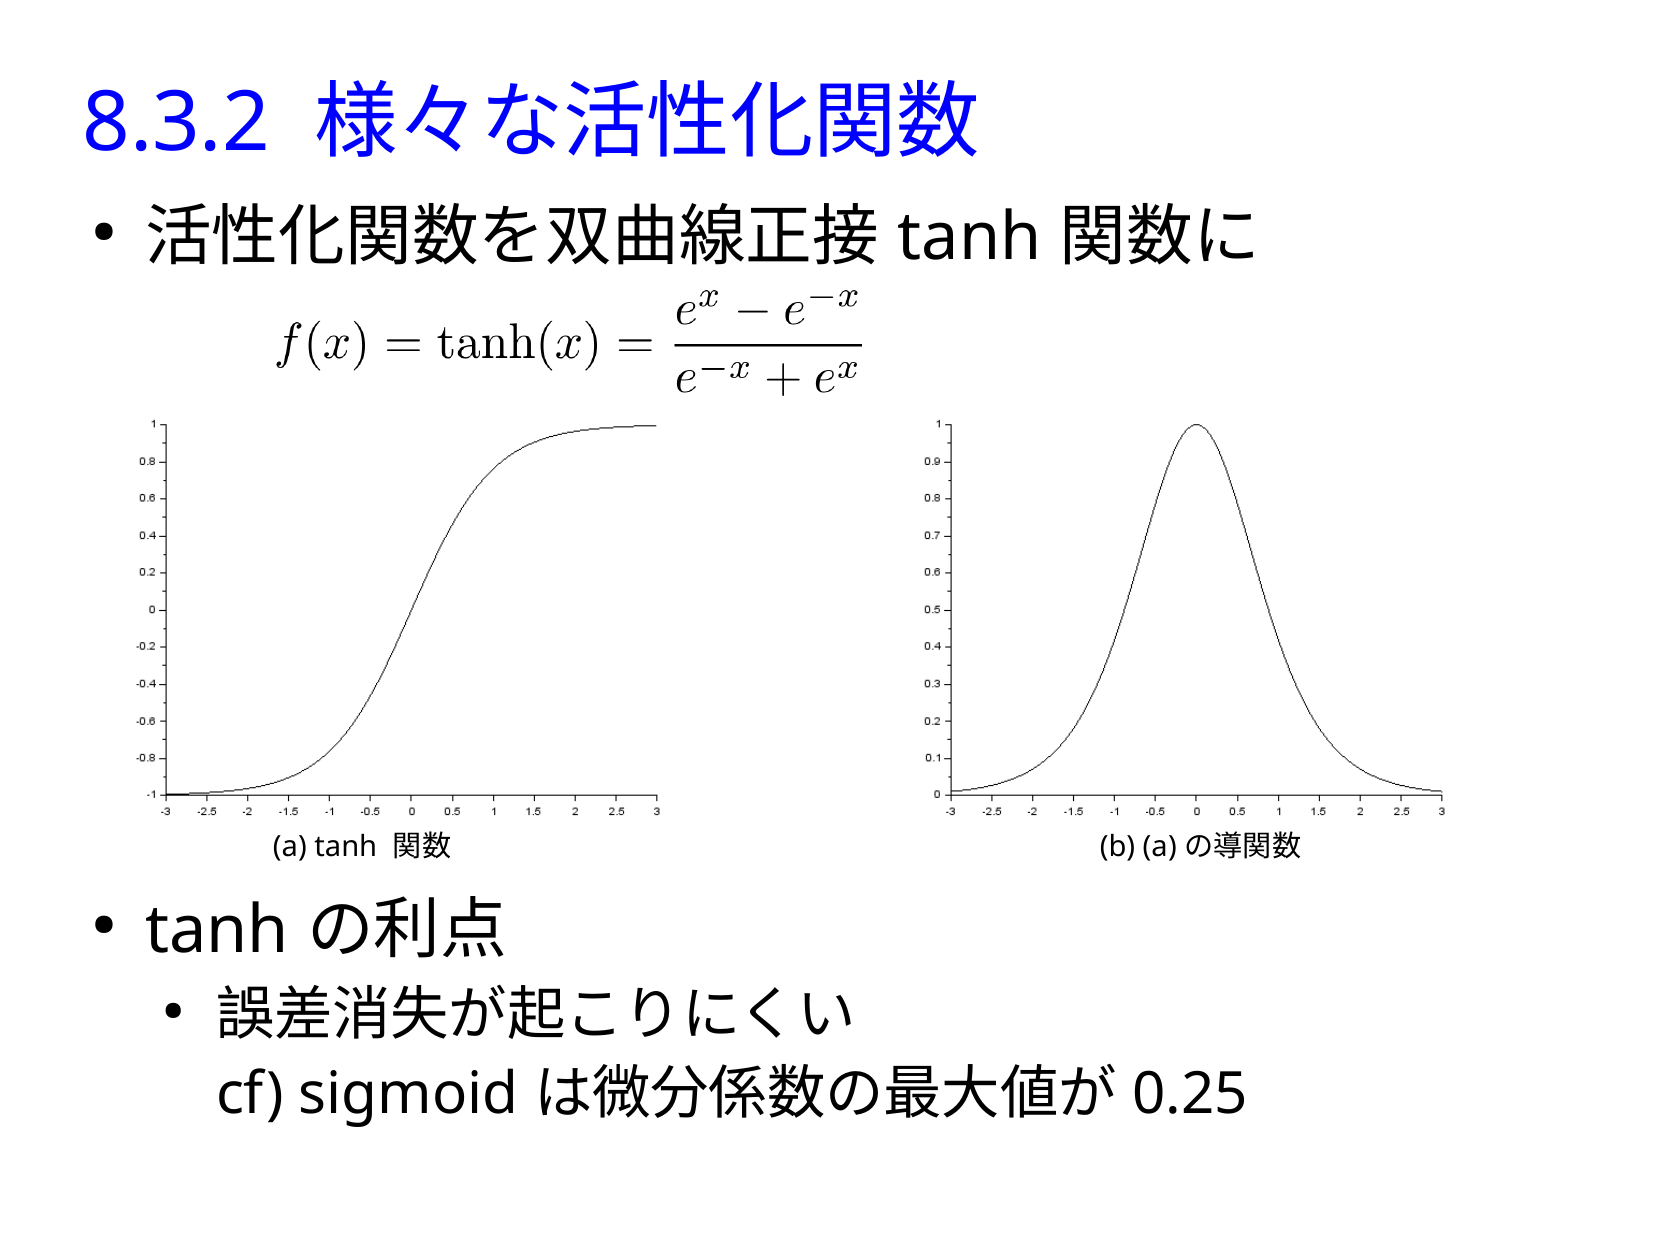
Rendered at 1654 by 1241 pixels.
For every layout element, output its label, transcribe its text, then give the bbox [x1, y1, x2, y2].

picture [276, 290, 862, 396]
text_box (a) tanh 関数 [258, 815, 622, 875]
list 活性化関数を双曲線正接tanh関数に tanhの利点 誤差消失が起こりにくい cf) sigmoidは微分係数の最大値が0.25 [74, 188, 1595, 1170]
title 8.3.2 様々な活性化関数 [82, 49, 1571, 188]
text_box (b) (a)の導関数 [1084, 815, 1337, 875]
